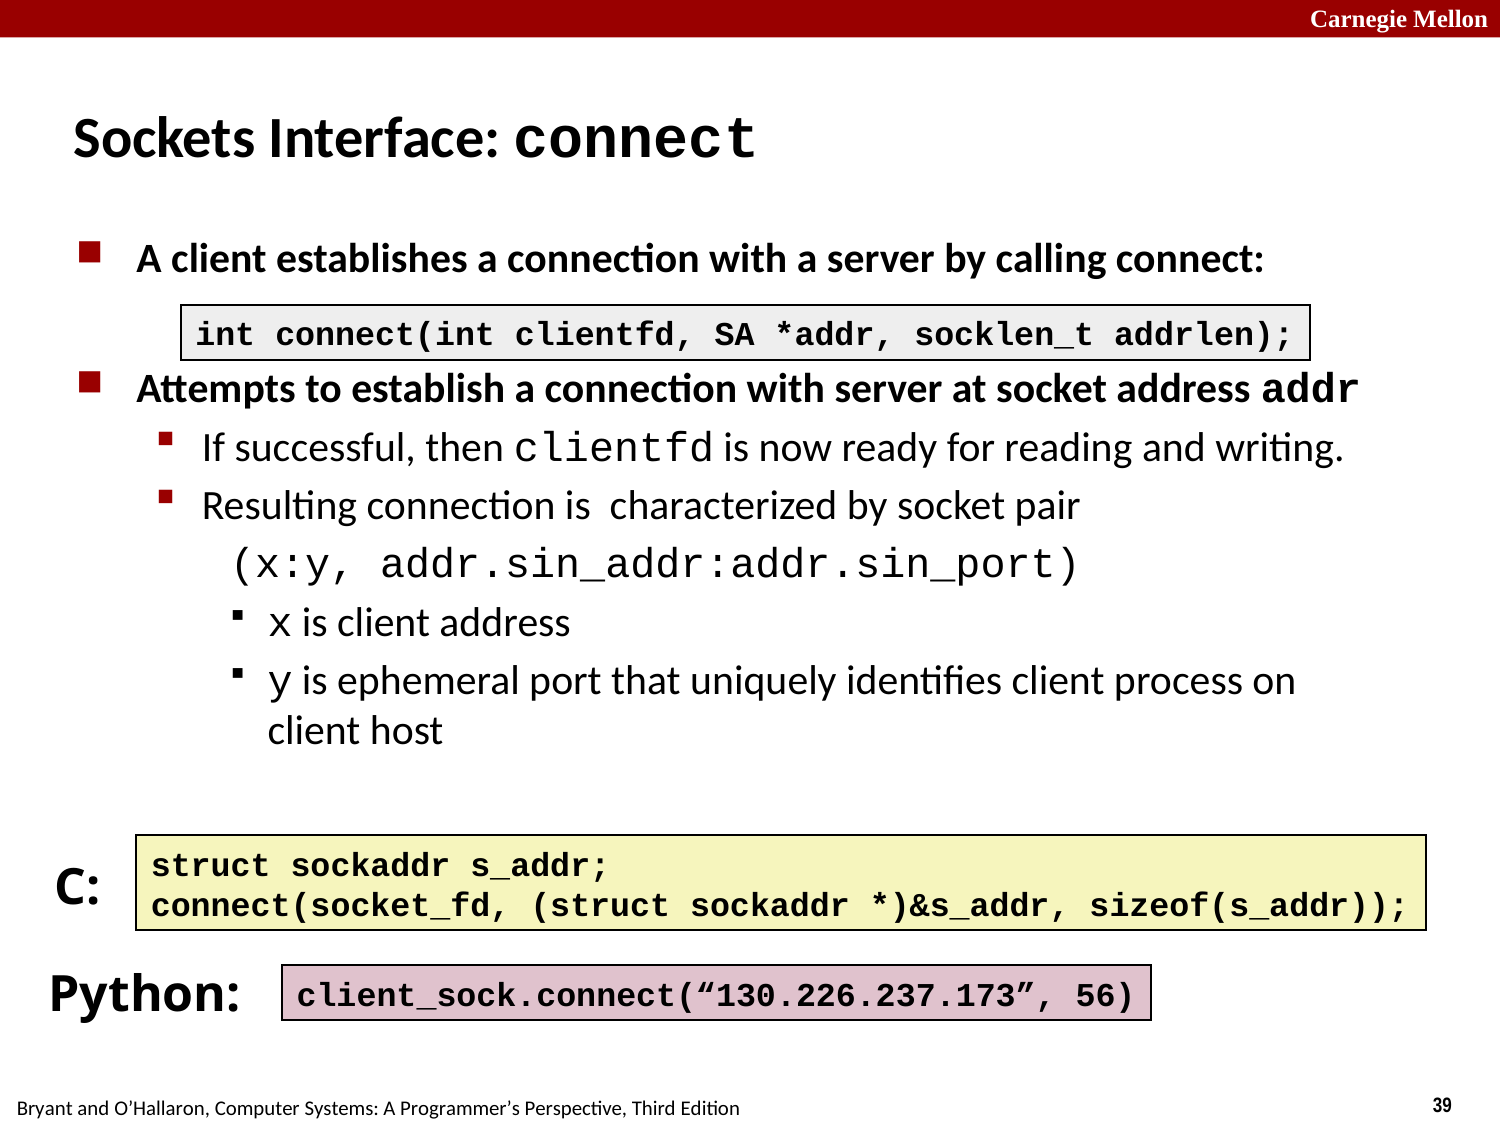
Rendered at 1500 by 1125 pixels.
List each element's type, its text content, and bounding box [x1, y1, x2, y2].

text_box struct sockaddr s_addr; connect(socket_fd, (struct sockaddr *)&s_addr, sizeof(s_addr)); [136, 835, 1426, 931]
text_box int connect(int clientfd, SA *addr, socklen_t addrlen); [180, 305, 1311, 360]
text_box Python: [33, 953, 287, 1029]
list A client establishes a connection with a server by calling connect: Attempts to establish a connection with server at socket address addr If successful, then clientfd is now ready for reading and writing. Resulting connection is characterized by socket pair (x:y, addr.sin_addr:addr.sin_port) x is client address y is ephemeral port that uniquely identifies client process on client host [65, 223, 1388, 350]
text_box client_sock.connect(“130.226.237.173”, 56) [281, 965, 1152, 1021]
text_box C: [39, 847, 130, 923]
title Sockets Interface: connect [58, 71, 1304, 197]
